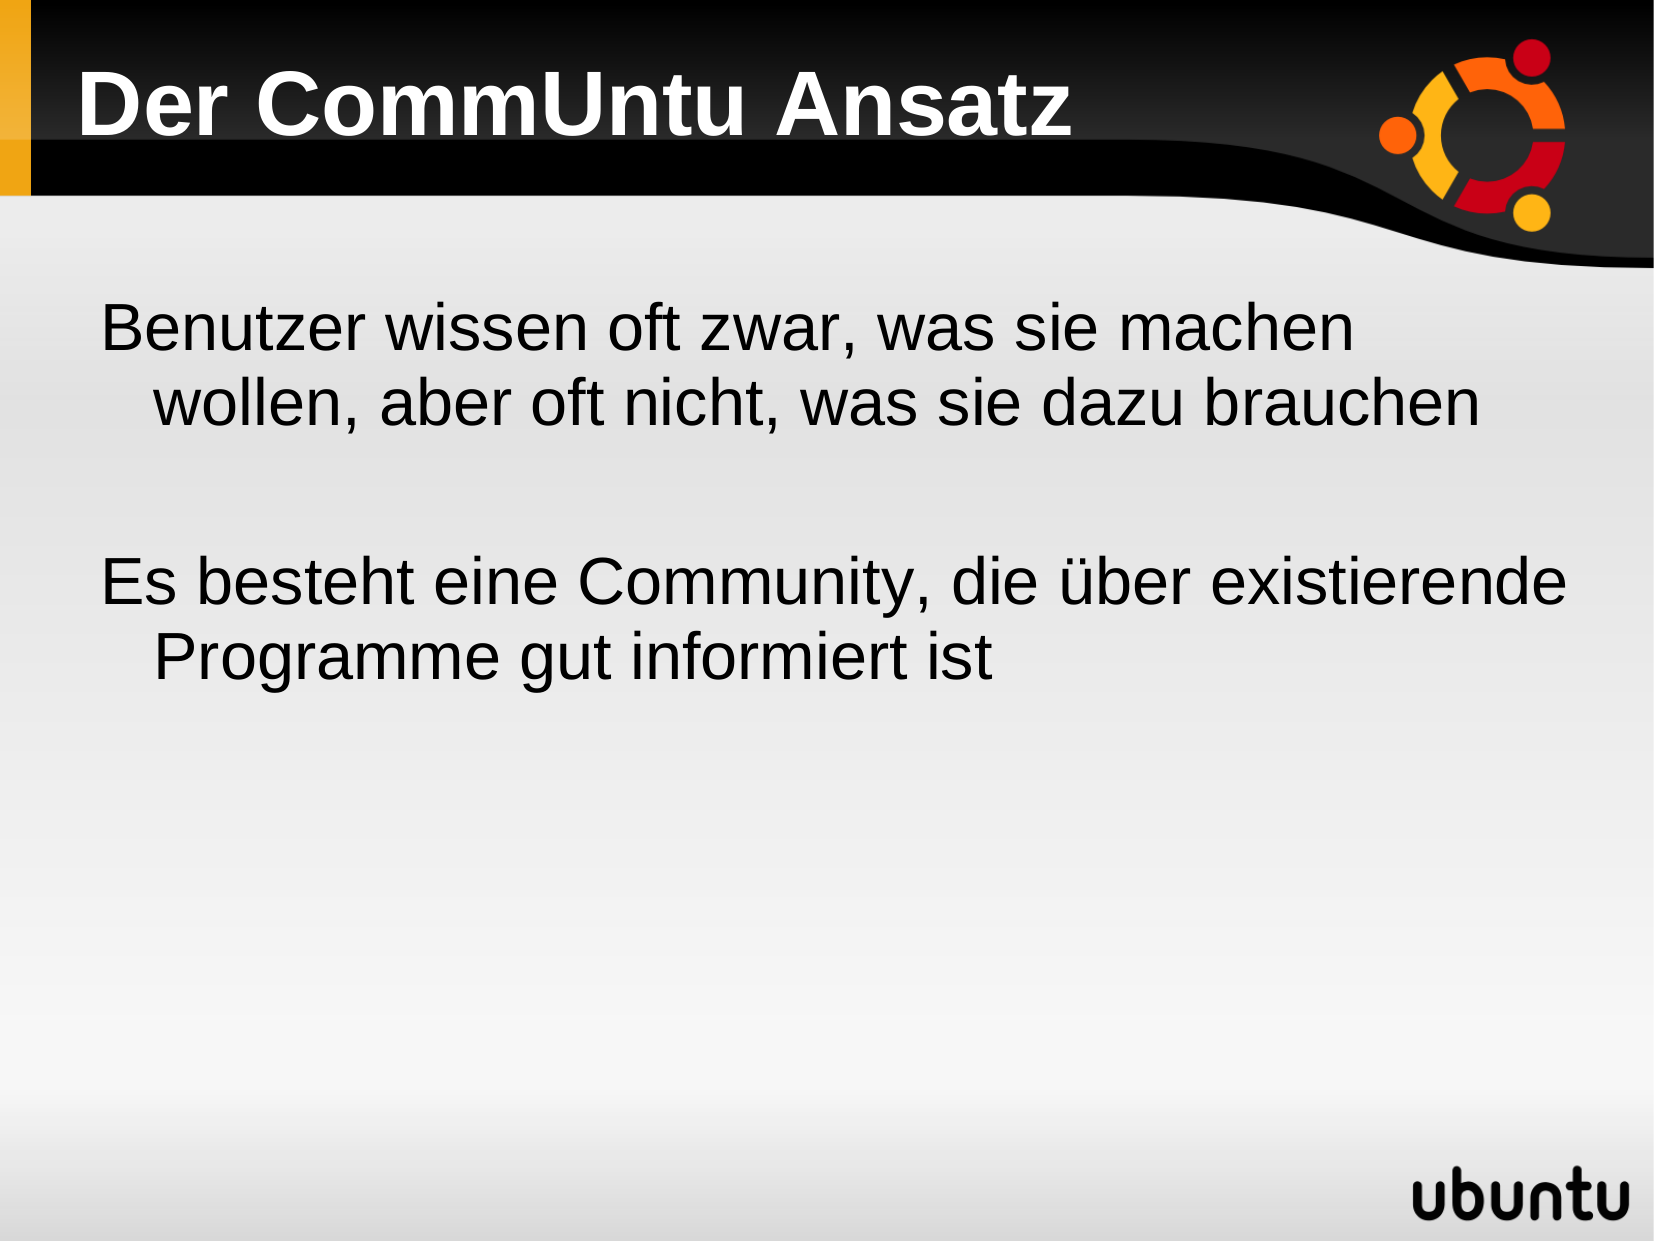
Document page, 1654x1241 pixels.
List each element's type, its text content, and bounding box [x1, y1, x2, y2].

list Benutzer wissen oft zwar, was sie machen wollen, aber oft nicht, was sie dazu brauchen Es besteht eine Community, die über existierende Programme gut informiert ist [82, 290, 1571, 1094]
title Der CommUntu Ansatz [76, 7, 1565, 200]
picture [0, 0, 1654, 1241]
